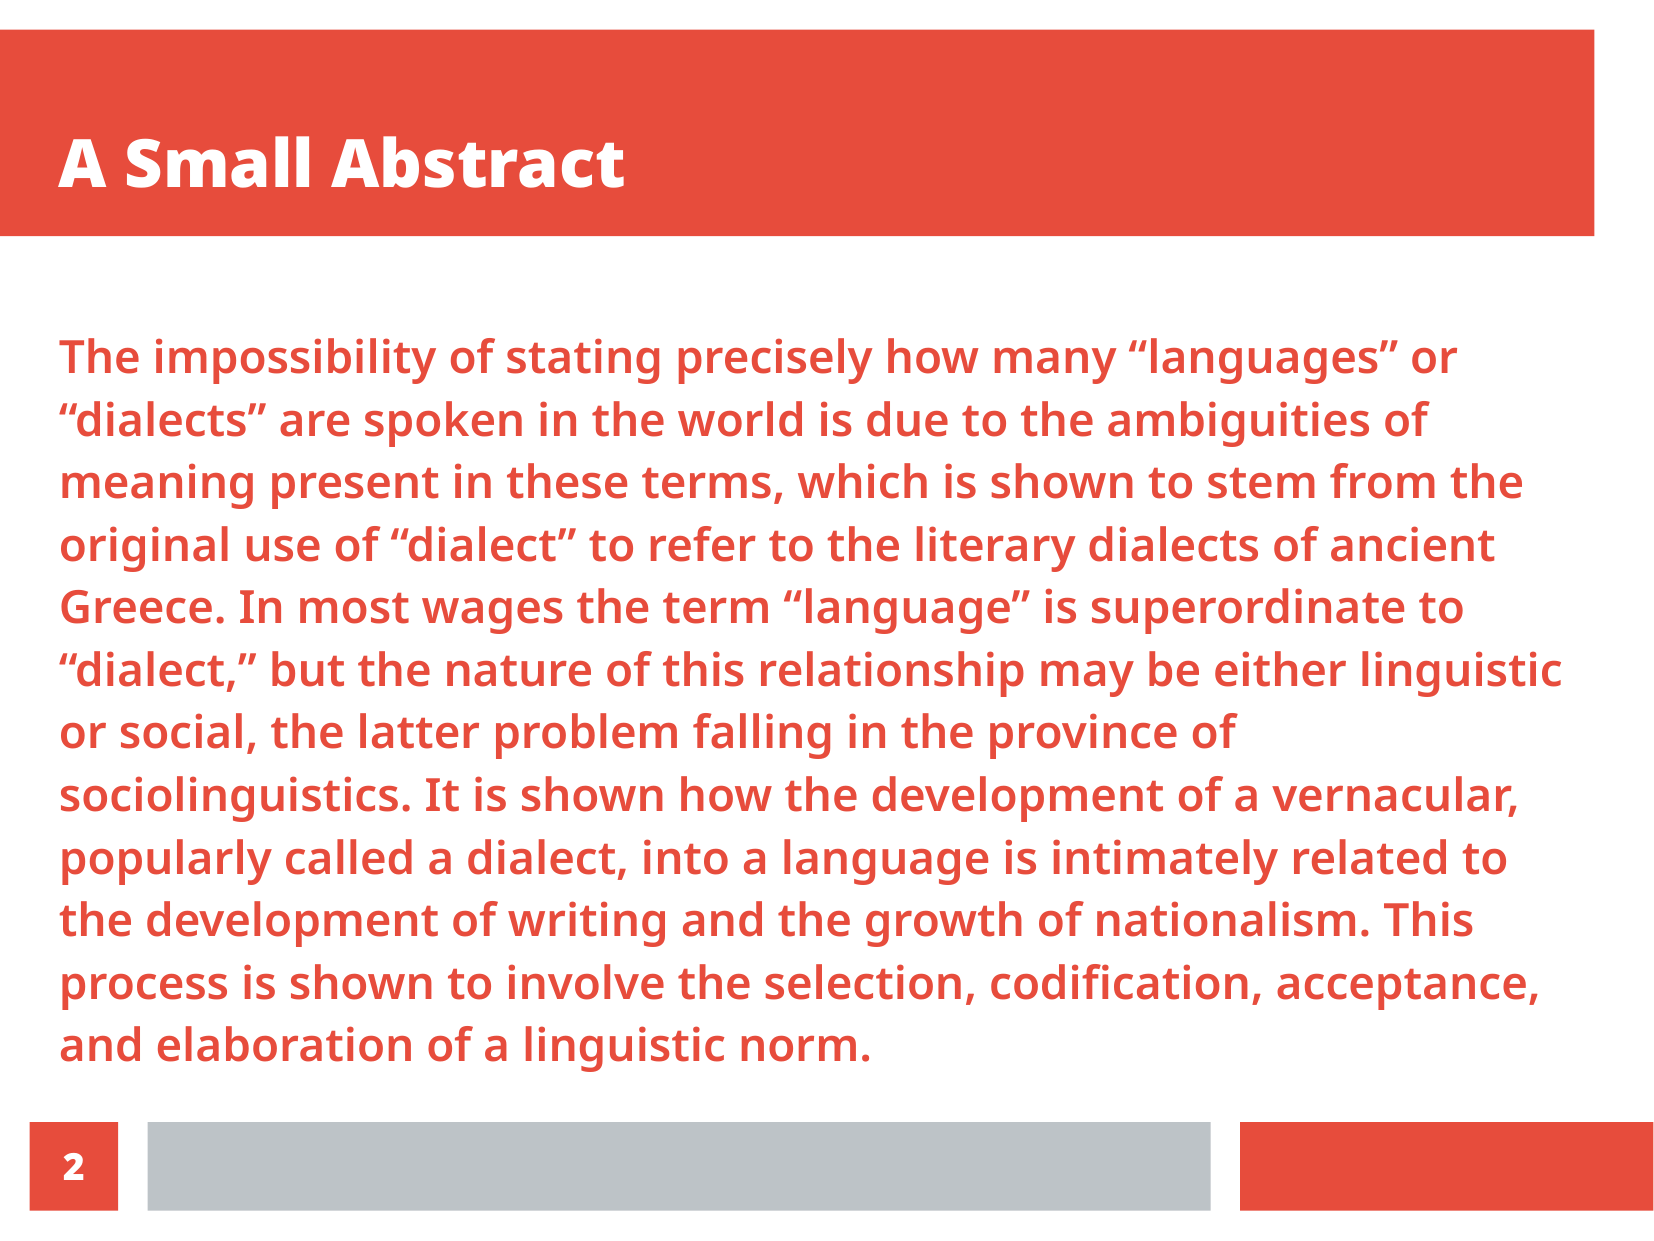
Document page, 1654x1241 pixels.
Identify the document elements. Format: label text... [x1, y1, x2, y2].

title A Small Abstract [59, 59, 1595, 207]
list The impossibility of stating precisely how many “languages” or “dialects” are spoken in the world is due to the ambiguities of meaning present in these terms, which is shown to stem from the original use of “dialect” to refer to the literary dialects of ancient Greece. In most wages the term “language” is superordinate to “dialect,” but the nature of this relationship may be either linguistic or social, the latter problem falling in the province of sociolinguistics. It is shown how the development of a vernacular, popularly called a dialect, into a language is intimately related to the development of writing and the growth of nationalism. This process is shown to involve the selection, codification, acceptance, and elaboration of a linguistic norm. [59, 324, 1565, 1093]
